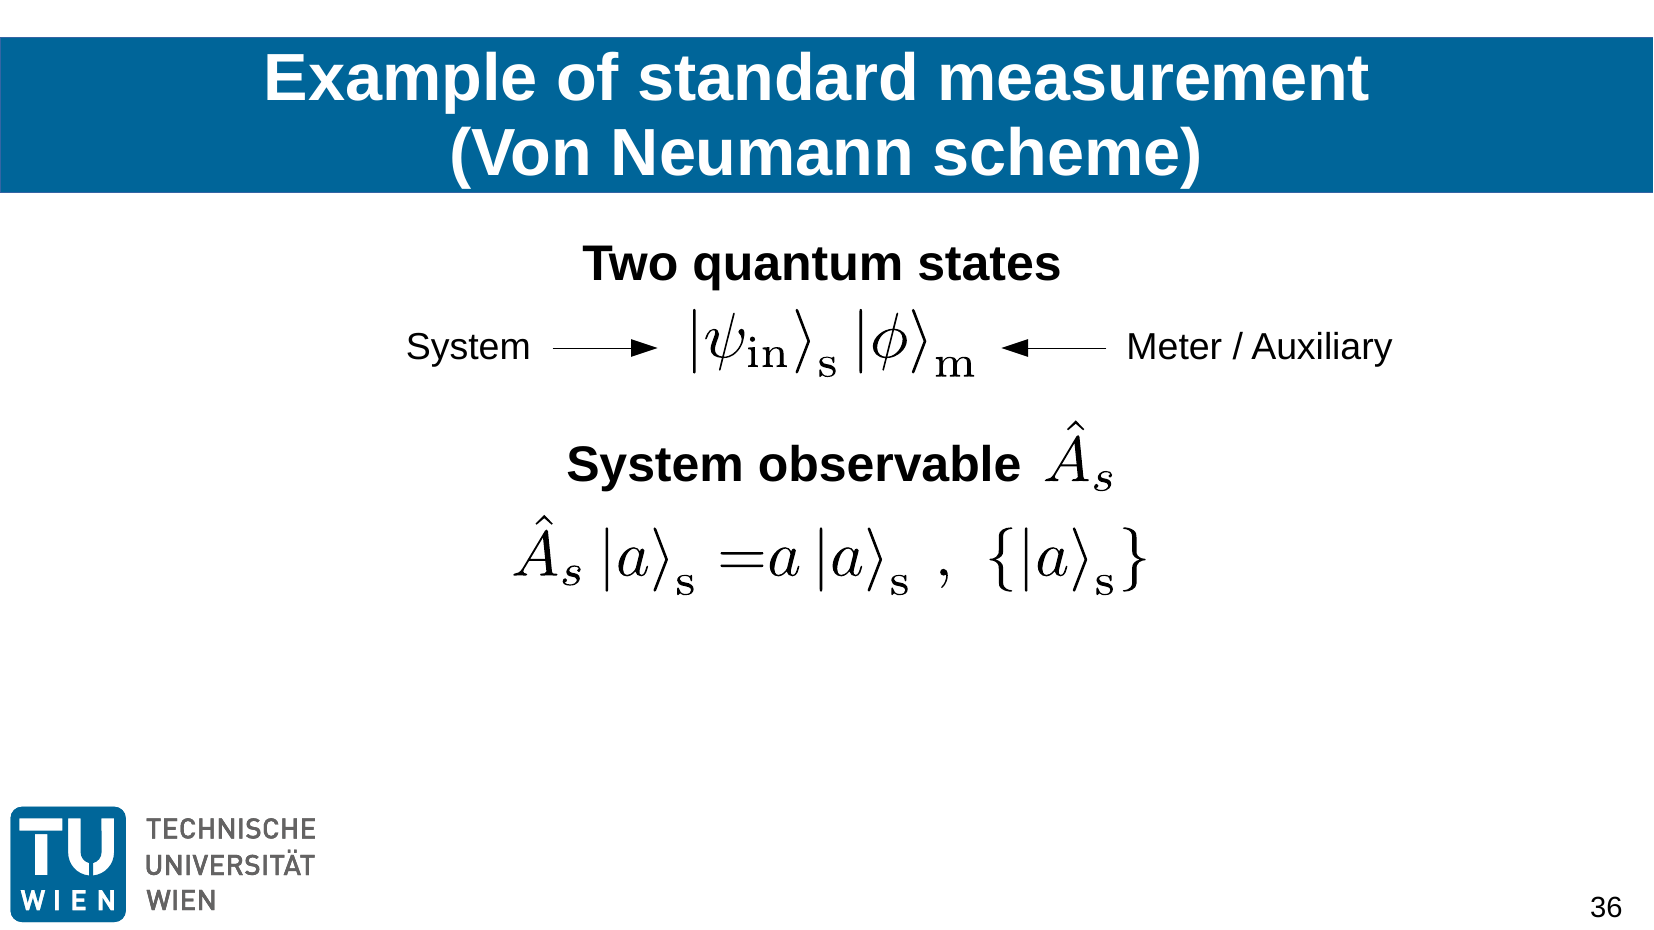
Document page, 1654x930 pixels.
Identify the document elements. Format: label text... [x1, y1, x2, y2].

picture [671, 295, 987, 399]
title Example of standard measurement (Von Neumann scheme) [0, 37, 1653, 193]
list Two quantum states [582, 235, 1071, 310]
text_box Meter / Auxiliary [1111, 317, 1408, 375]
list System observable [566, 436, 1029, 510]
picture [497, 415, 1158, 615]
text_box System [391, 317, 546, 375]
